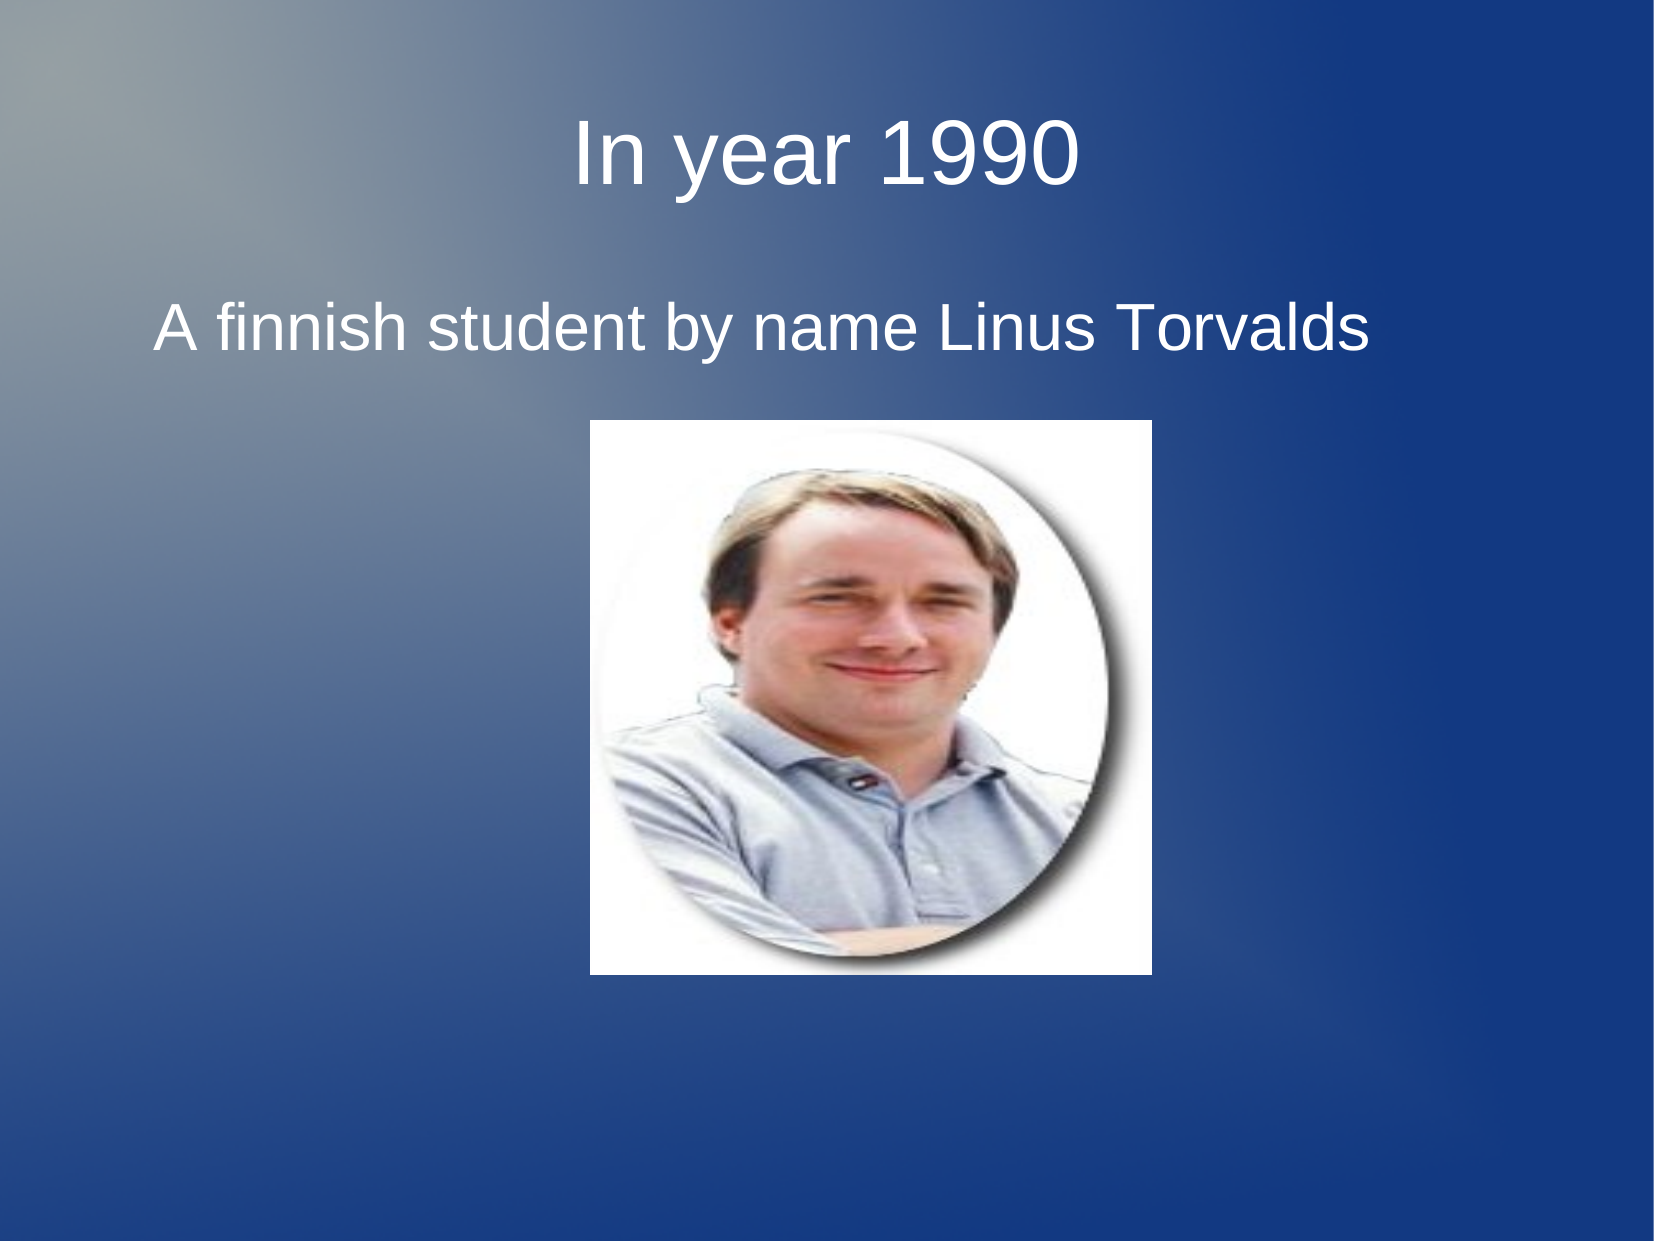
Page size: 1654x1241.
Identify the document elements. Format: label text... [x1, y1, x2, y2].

list A finnish student by name Linus Torvalds [82, 290, 1571, 1094]
picture [0, 0, 1654, 1241]
title In year 1990 [82, 56, 1571, 250]
